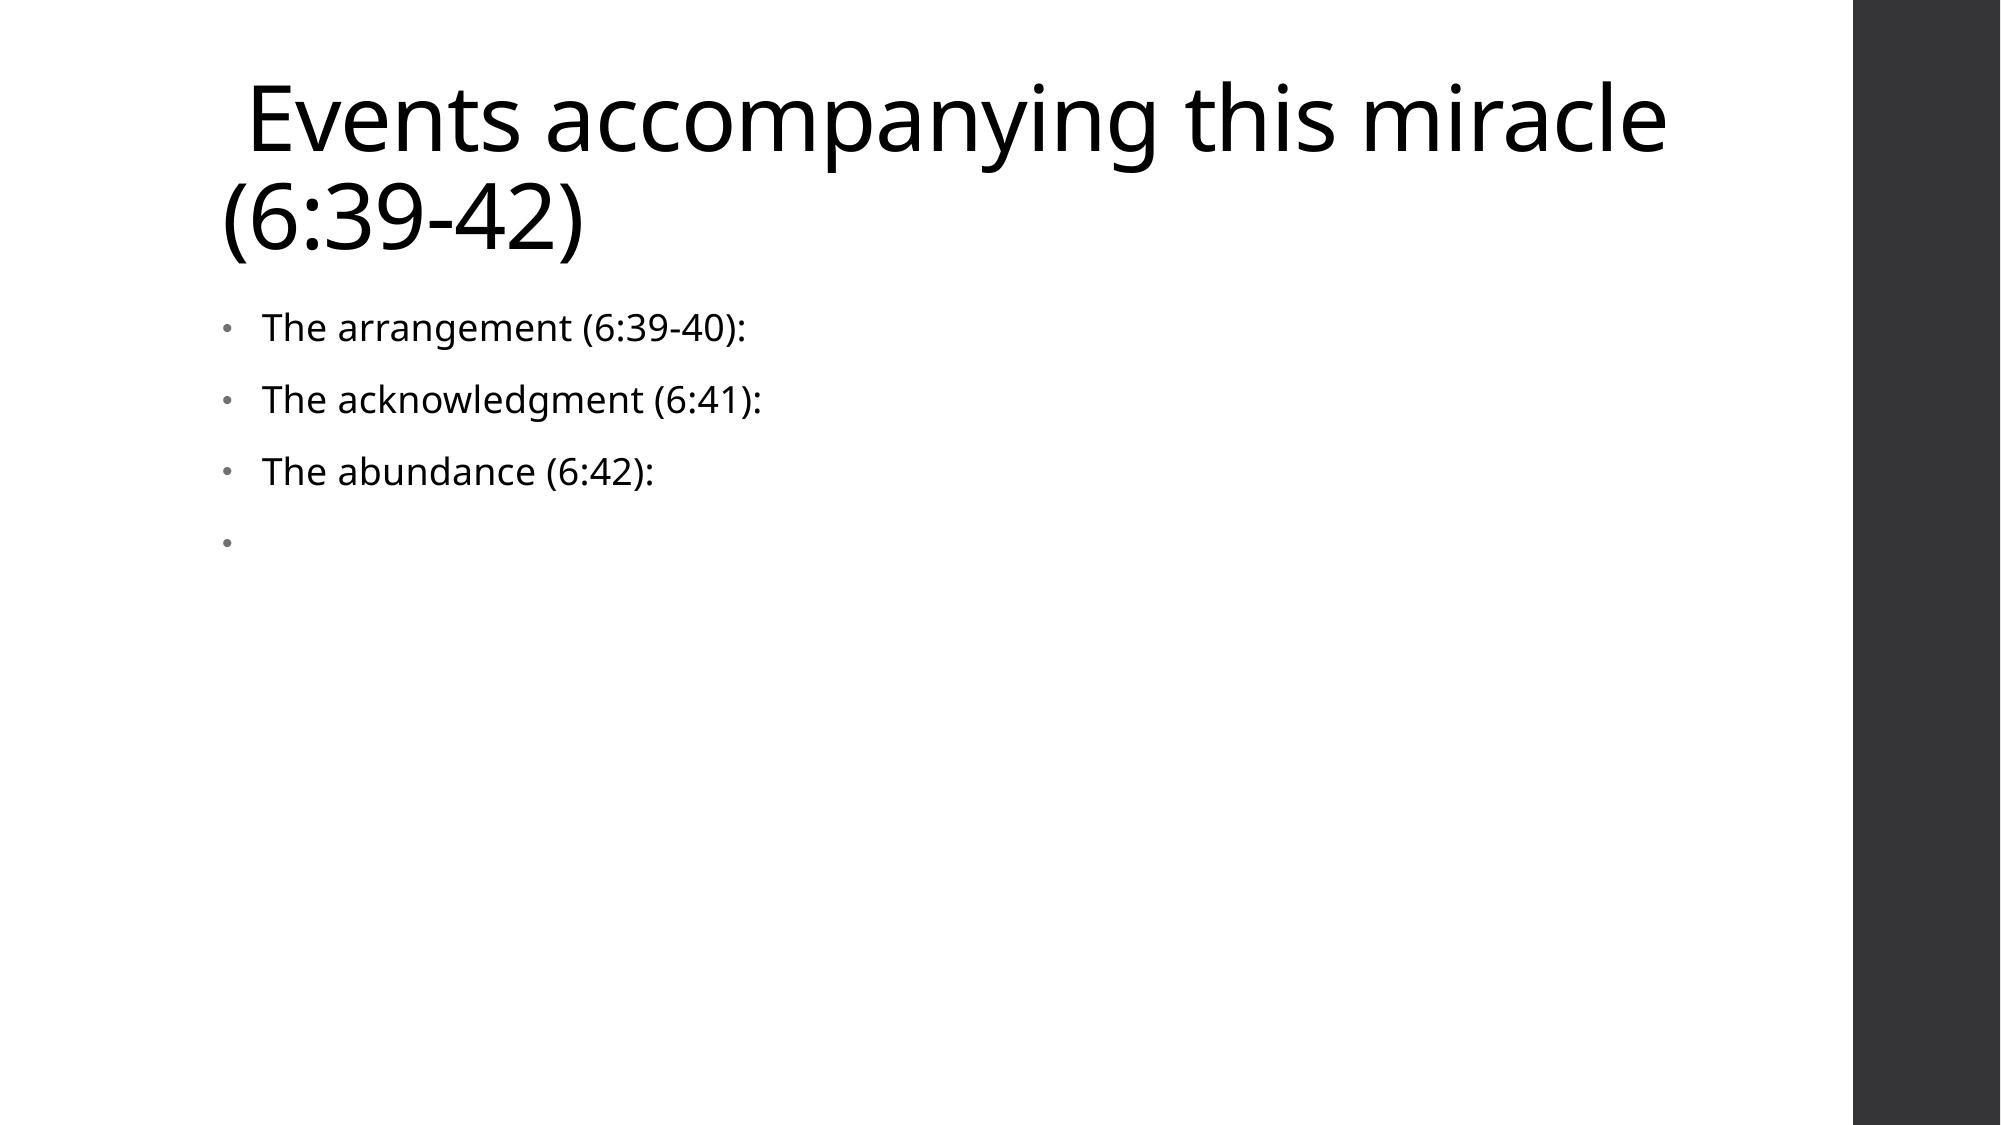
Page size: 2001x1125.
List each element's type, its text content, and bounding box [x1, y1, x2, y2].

title Events accompanying this miracle (6:39-42) [206, 60, 1797, 278]
list The arrangement (6:39-40): The acknowledgment (6:41): The abundance (6:42): [206, 299, 1617, 1014]
